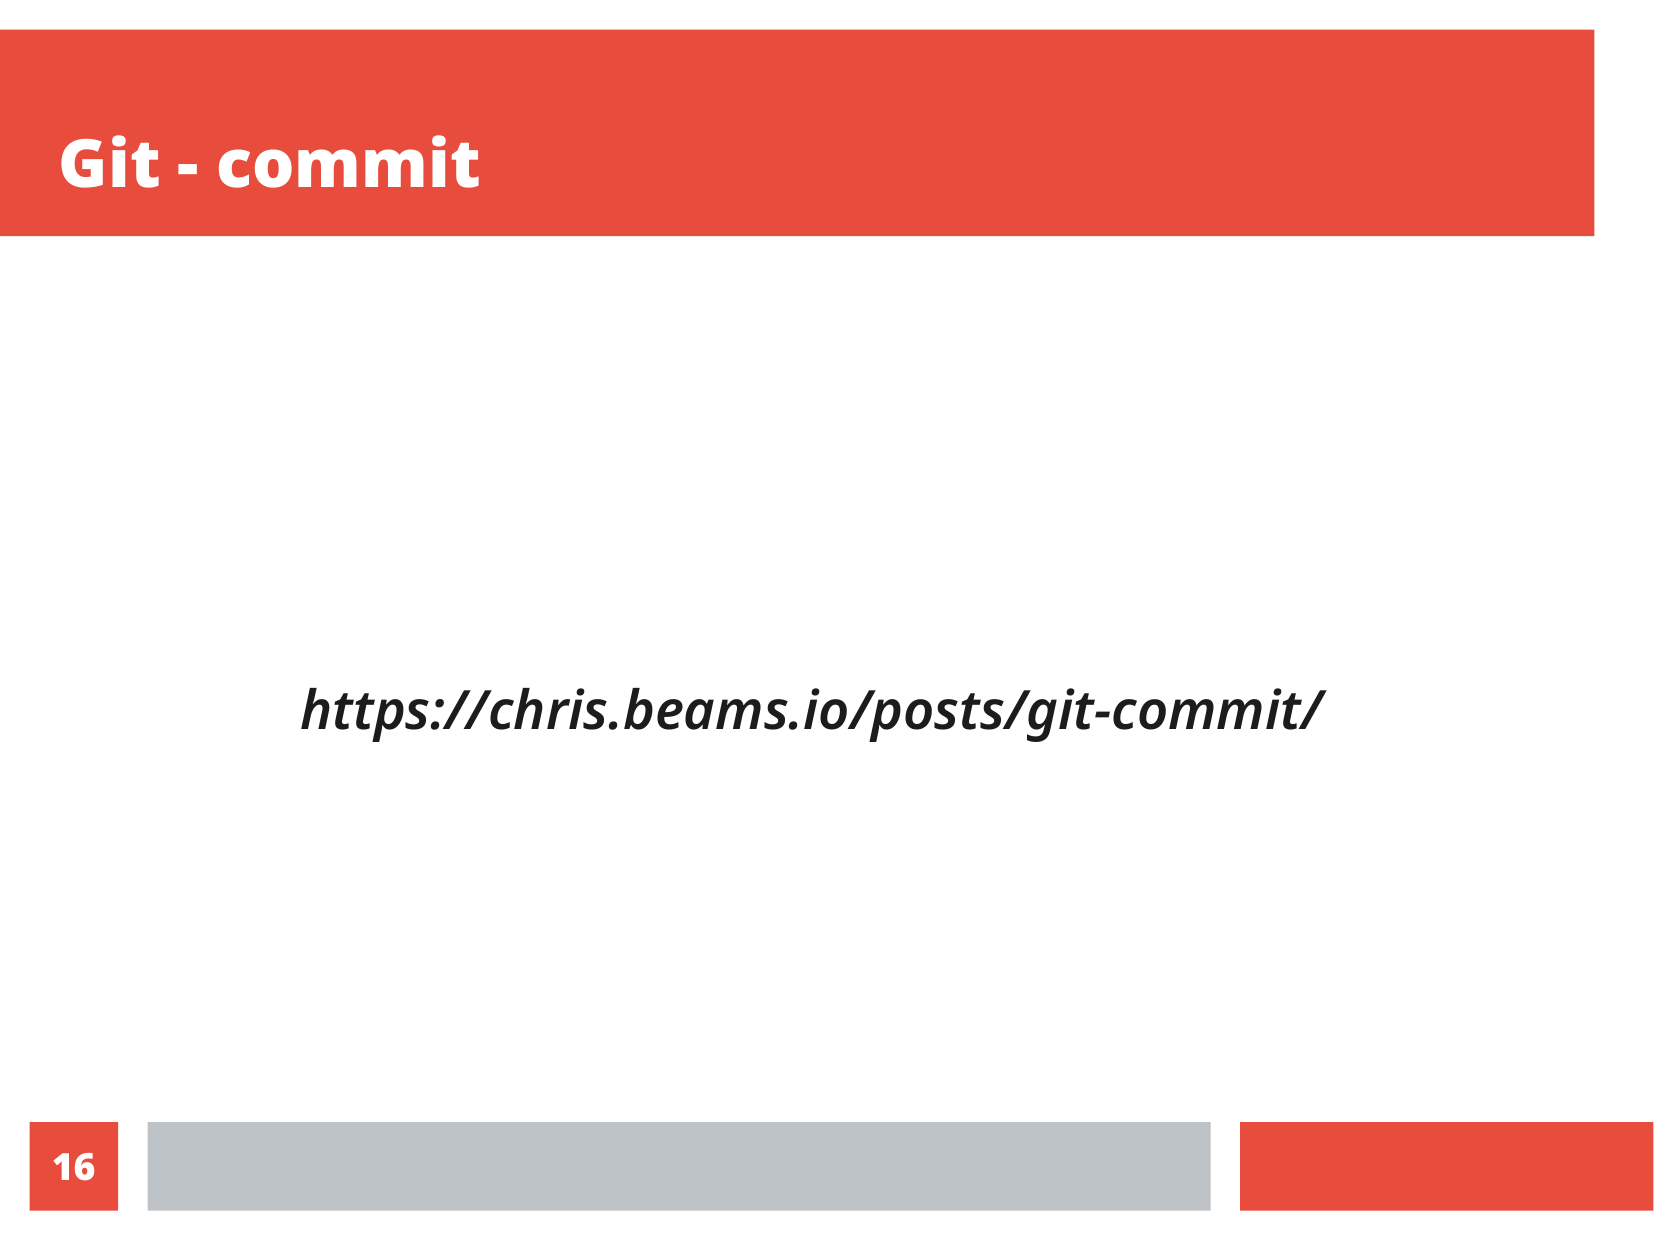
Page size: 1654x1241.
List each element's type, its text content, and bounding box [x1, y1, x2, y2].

list https://chris.beams.io/posts/git-commit/ [59, 324, 1565, 1093]
title Git - commit [59, 59, 1595, 207]
